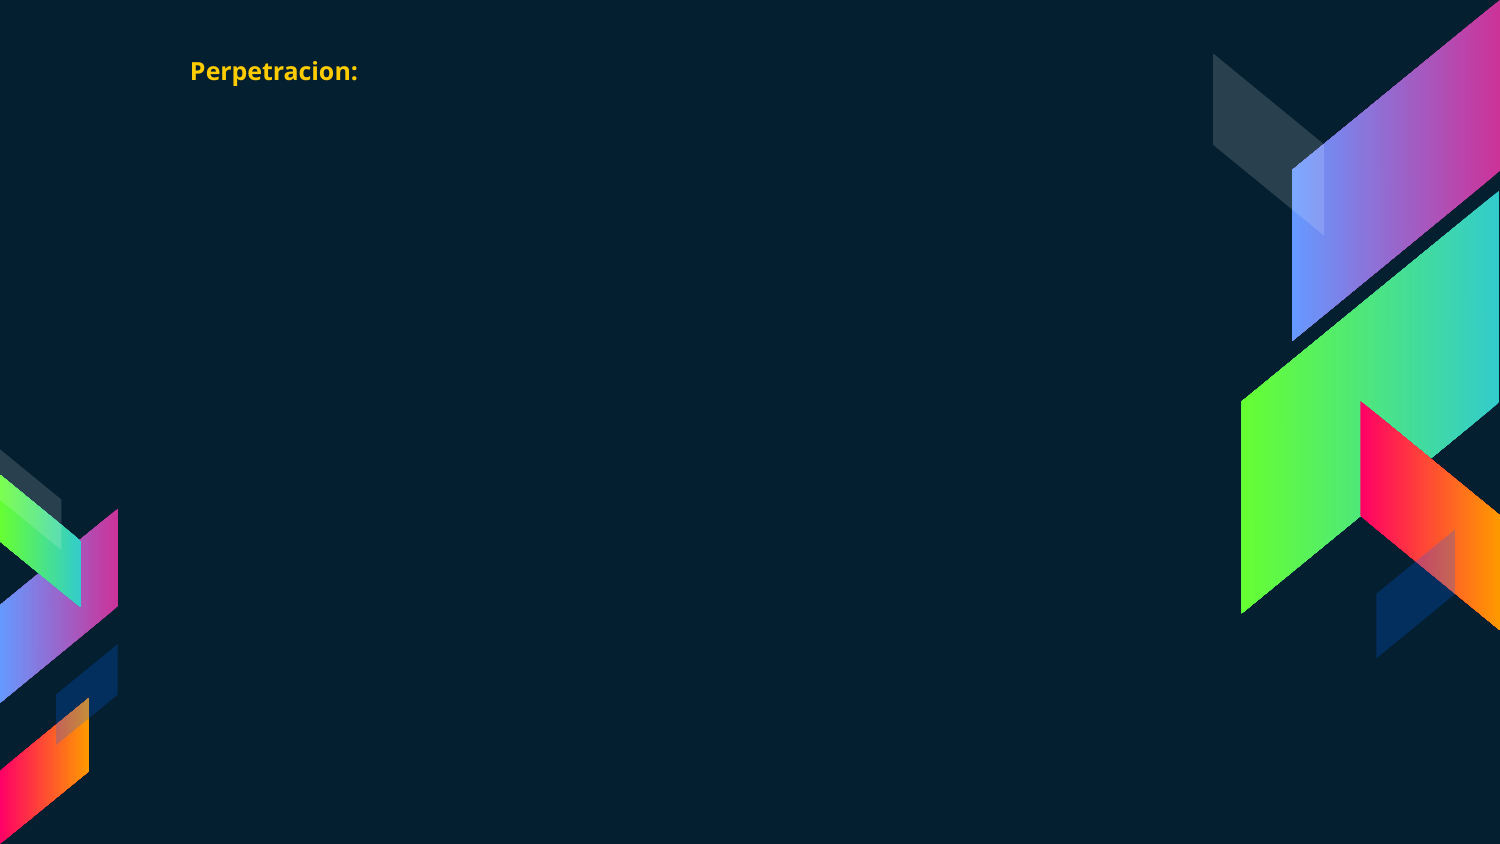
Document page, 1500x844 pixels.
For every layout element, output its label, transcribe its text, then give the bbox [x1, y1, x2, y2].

list Perpetracion: [175, 40, 655, 512]
